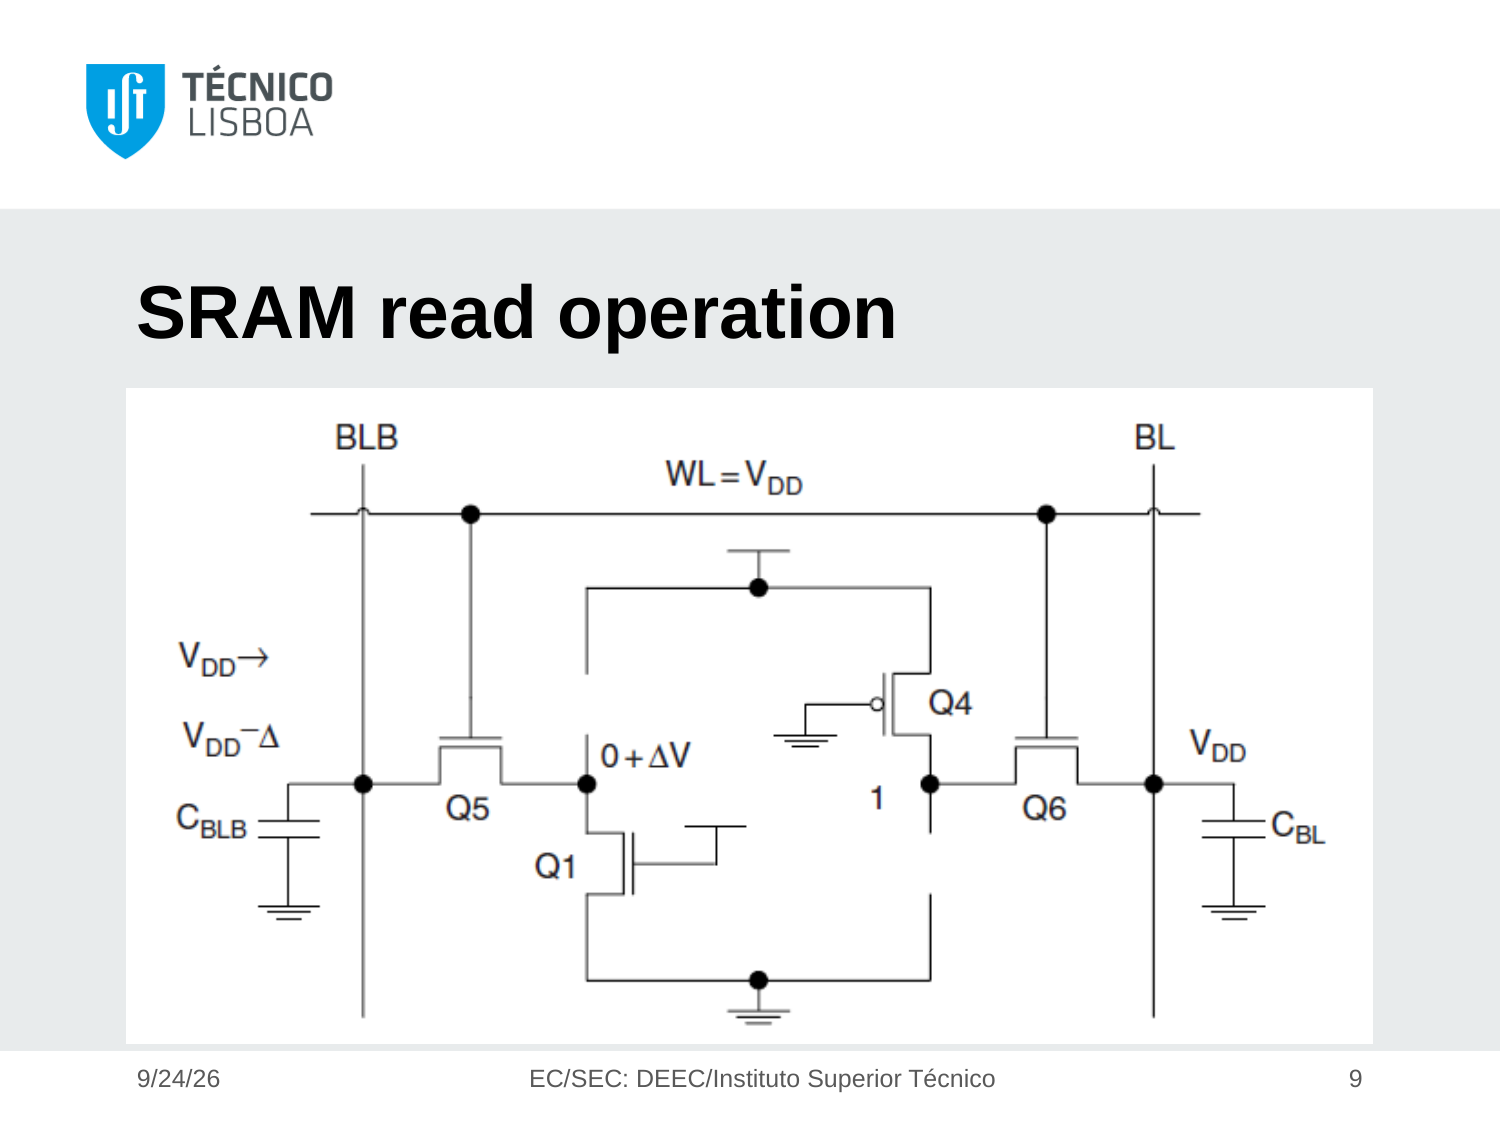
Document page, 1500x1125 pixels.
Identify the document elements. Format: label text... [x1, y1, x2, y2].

footer EC/SEC: DEEC/Instituto Superior Técnico [512, 1052, 1021, 1103]
picture [0, 0, 1500, 1125]
title SRAM read operation [121, 237, 1378, 381]
slide_number <number> [1077, 1052, 1378, 1103]
slide_number 11/29/18 [121, 1052, 425, 1103]
